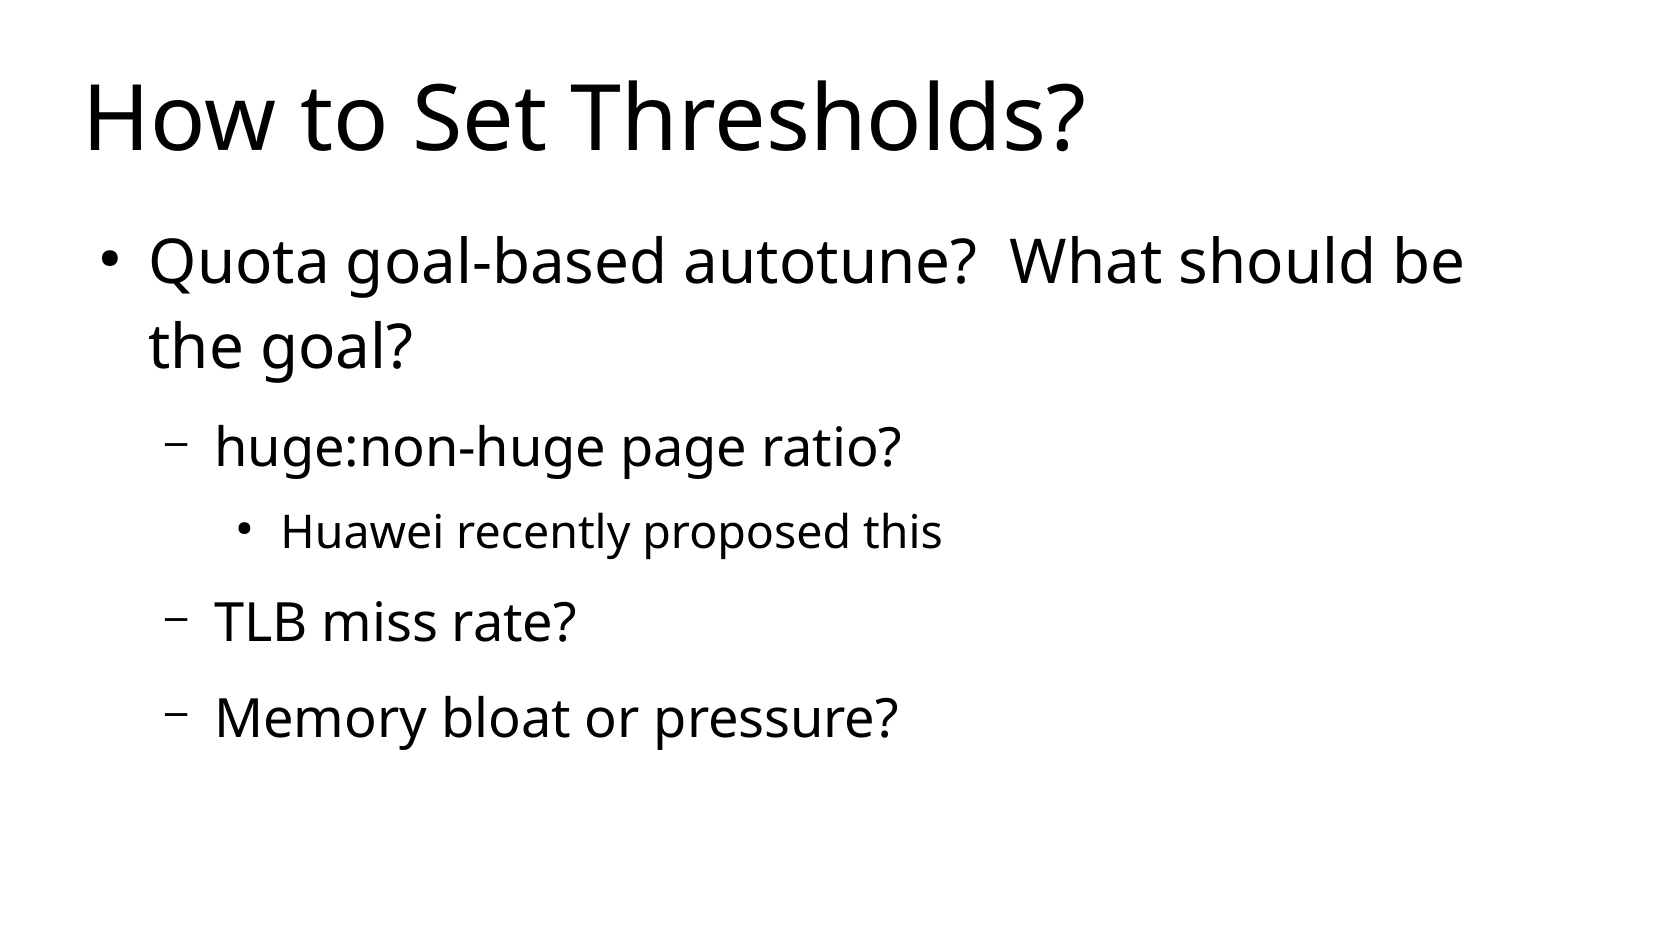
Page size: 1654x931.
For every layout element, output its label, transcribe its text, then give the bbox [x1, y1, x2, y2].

title How to Set Thresholds? [82, 37, 1571, 193]
list Quota goal-based autotune? What should be the goal? huge:non-huge page ratio? Huawei recently proposed this TLB miss rate? Memory bloat or pressure? [82, 217, 1571, 758]
